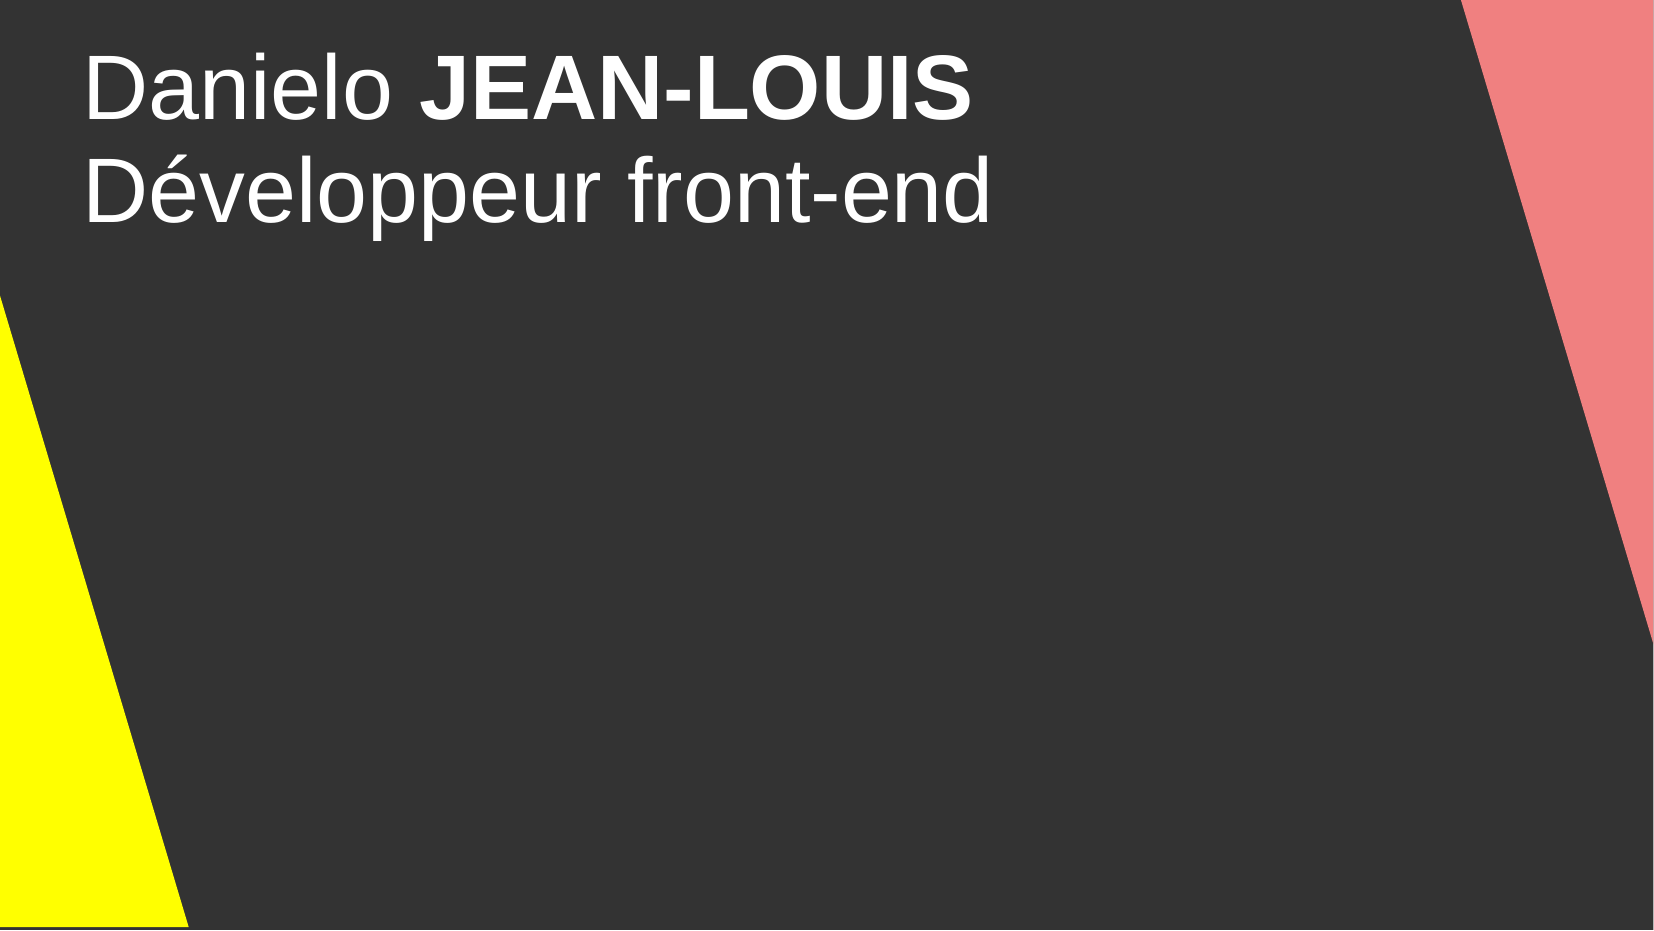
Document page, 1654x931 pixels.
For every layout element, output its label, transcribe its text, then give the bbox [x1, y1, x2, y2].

subtitle Danielo JEAN-LOUIS Développeur front-end [82, 36, 1563, 345]
text_box [1460, 0, 1654, 647]
text_box [0, 295, 189, 928]
